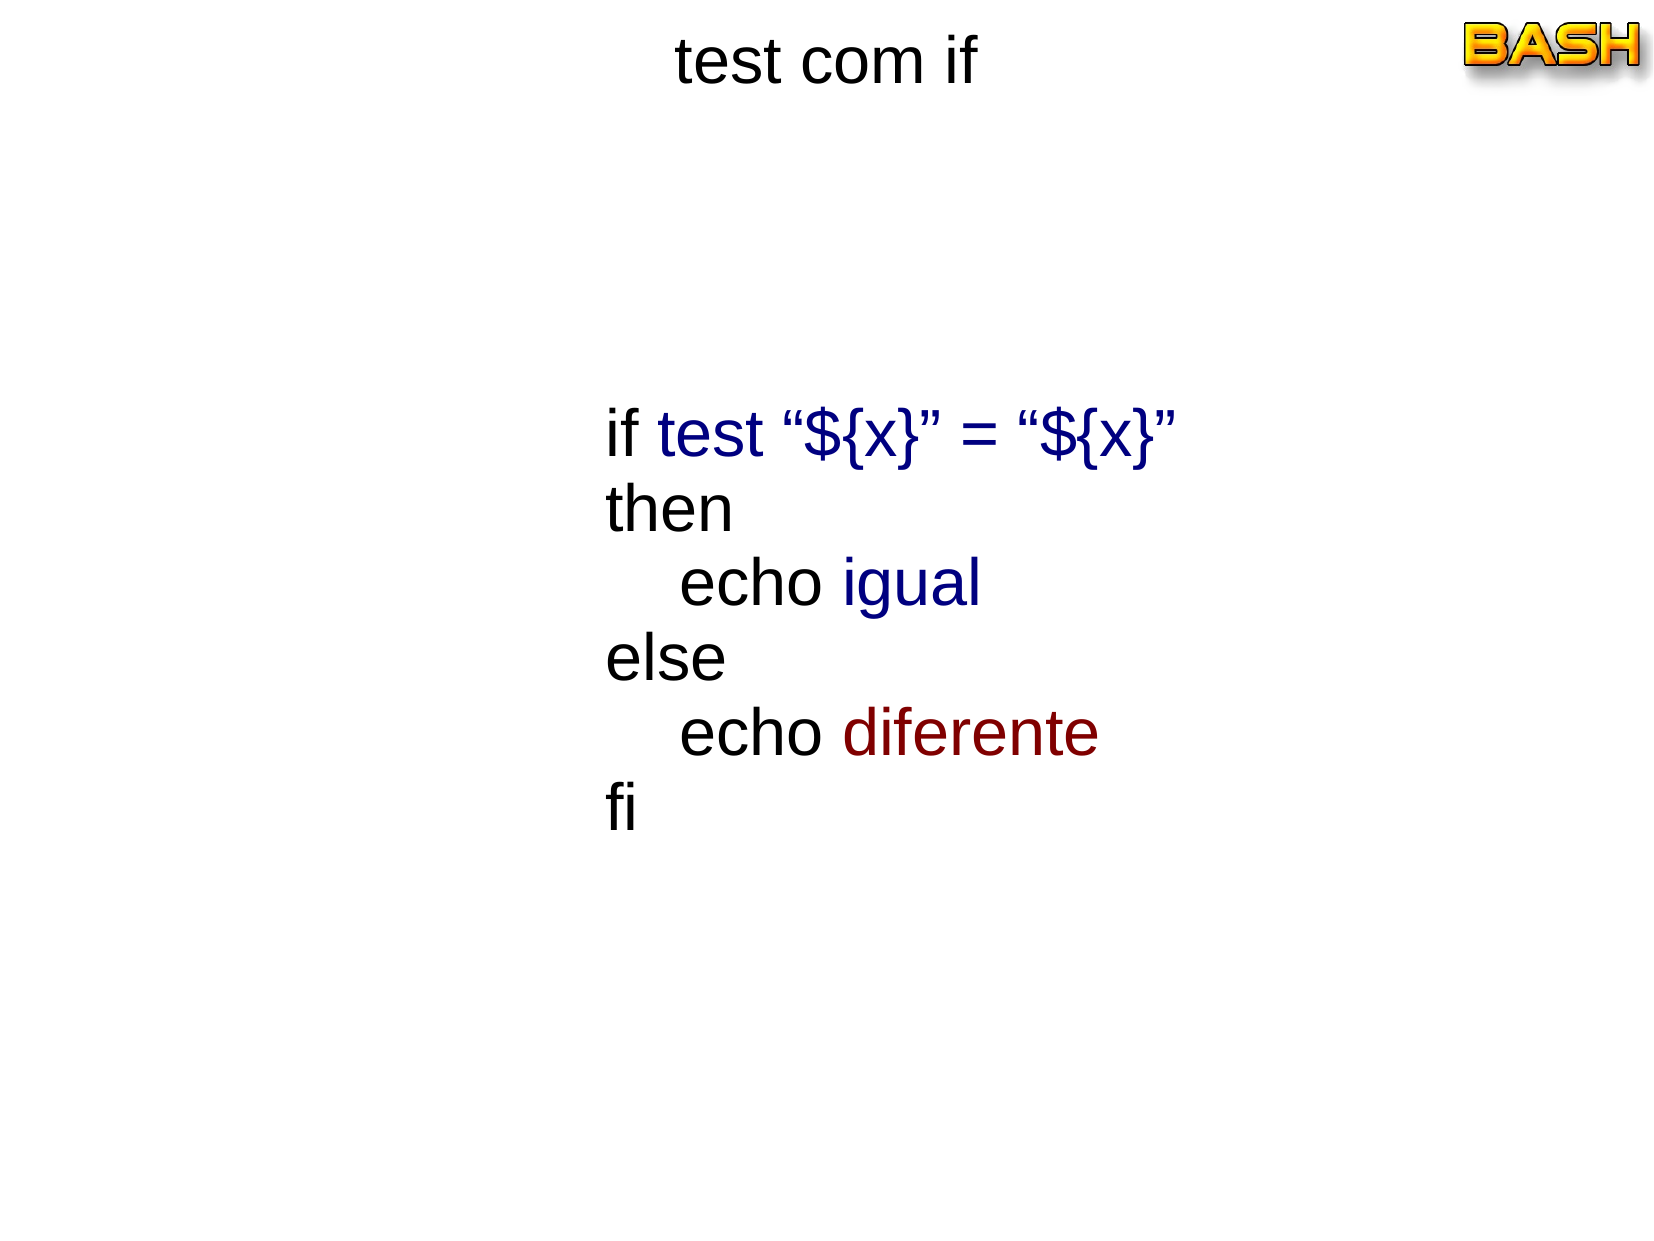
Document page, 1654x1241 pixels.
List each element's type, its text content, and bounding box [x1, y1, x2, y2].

title test com if [82, 22, 1571, 98]
picture [1450, 0, 1654, 96]
title if test “${x}” = “${x}” then echo igual else echo diferente fi [605, 395, 1211, 845]
